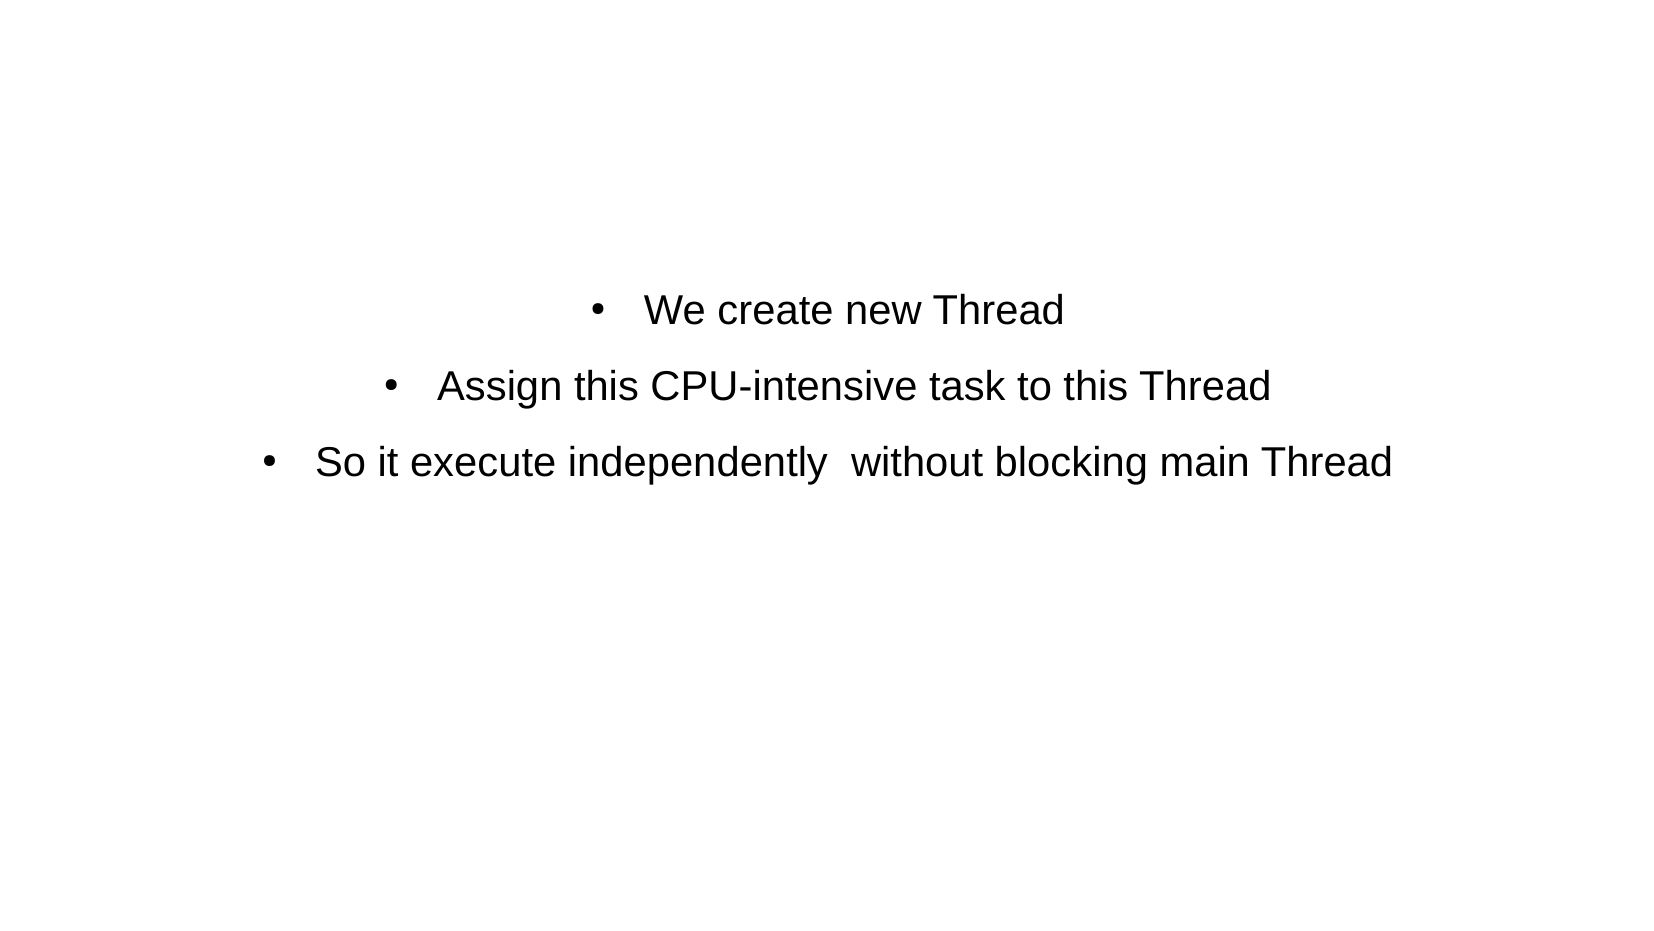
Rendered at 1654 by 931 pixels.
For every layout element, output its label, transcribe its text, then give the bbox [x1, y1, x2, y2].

list We create new Thread Assign this CPU-intensive task to this Thread So it execute independently without blocking main Thread [75, 210, 1564, 751]
